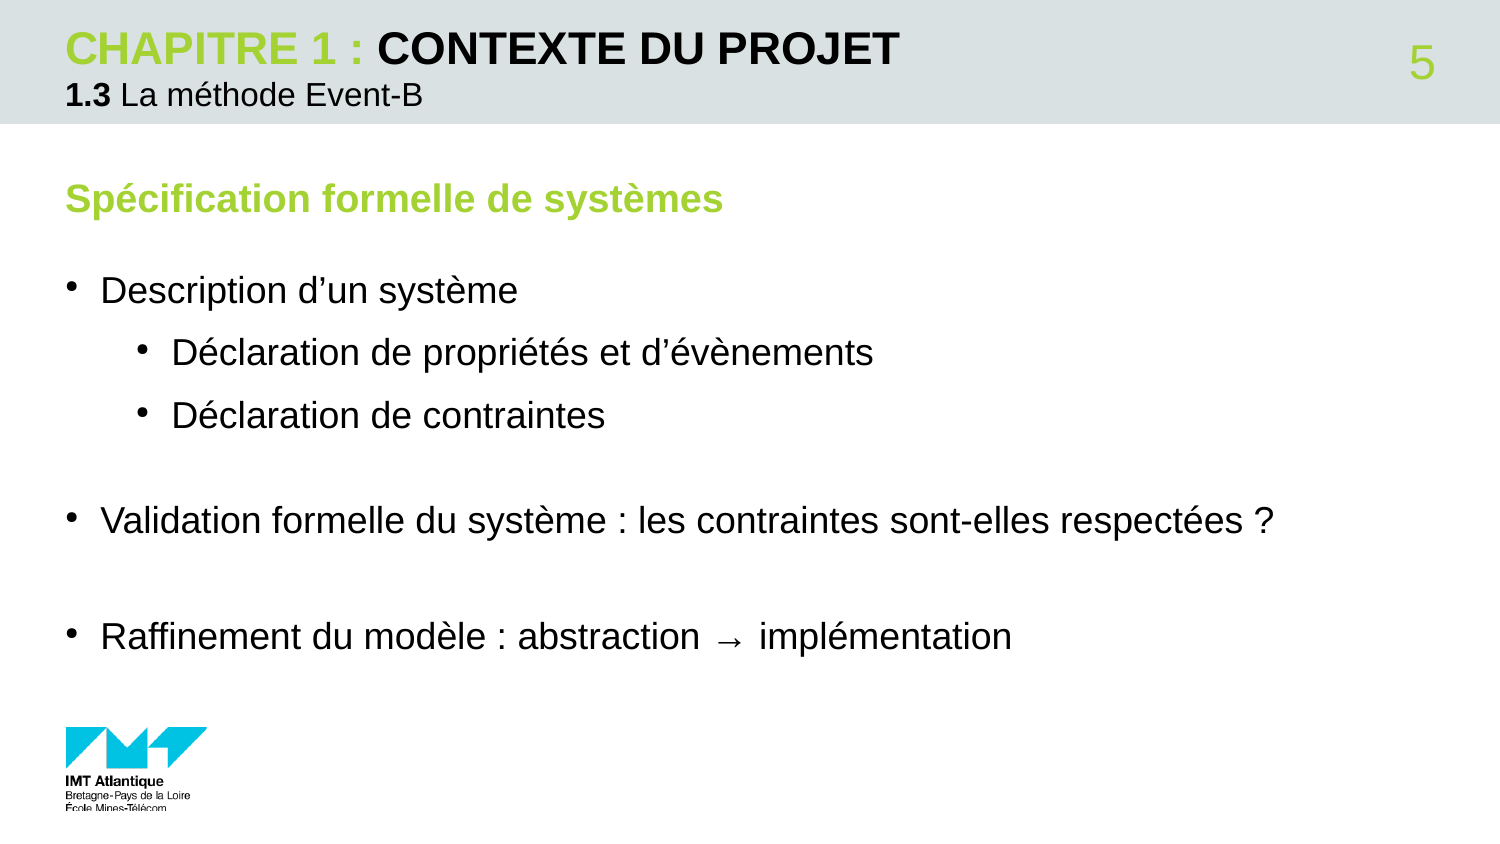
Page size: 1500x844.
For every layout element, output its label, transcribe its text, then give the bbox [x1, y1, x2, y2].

title CHAPITRE 1 : Contexte du projet [64, 0, 1252, 72]
list 1.3 La méthode Event-B [64, 72, 1252, 118]
slide_number <number> [1251, 35, 1437, 85]
list Spécification formelle de systèmes Description d’un système Déclaration de propriétés et d’évènements Déclaration de contraintes Validation formelle du système : les contraintes sont-elles respectées ? Raffinement du modèle : abstraction → implémentation [64, 173, 1437, 715]
